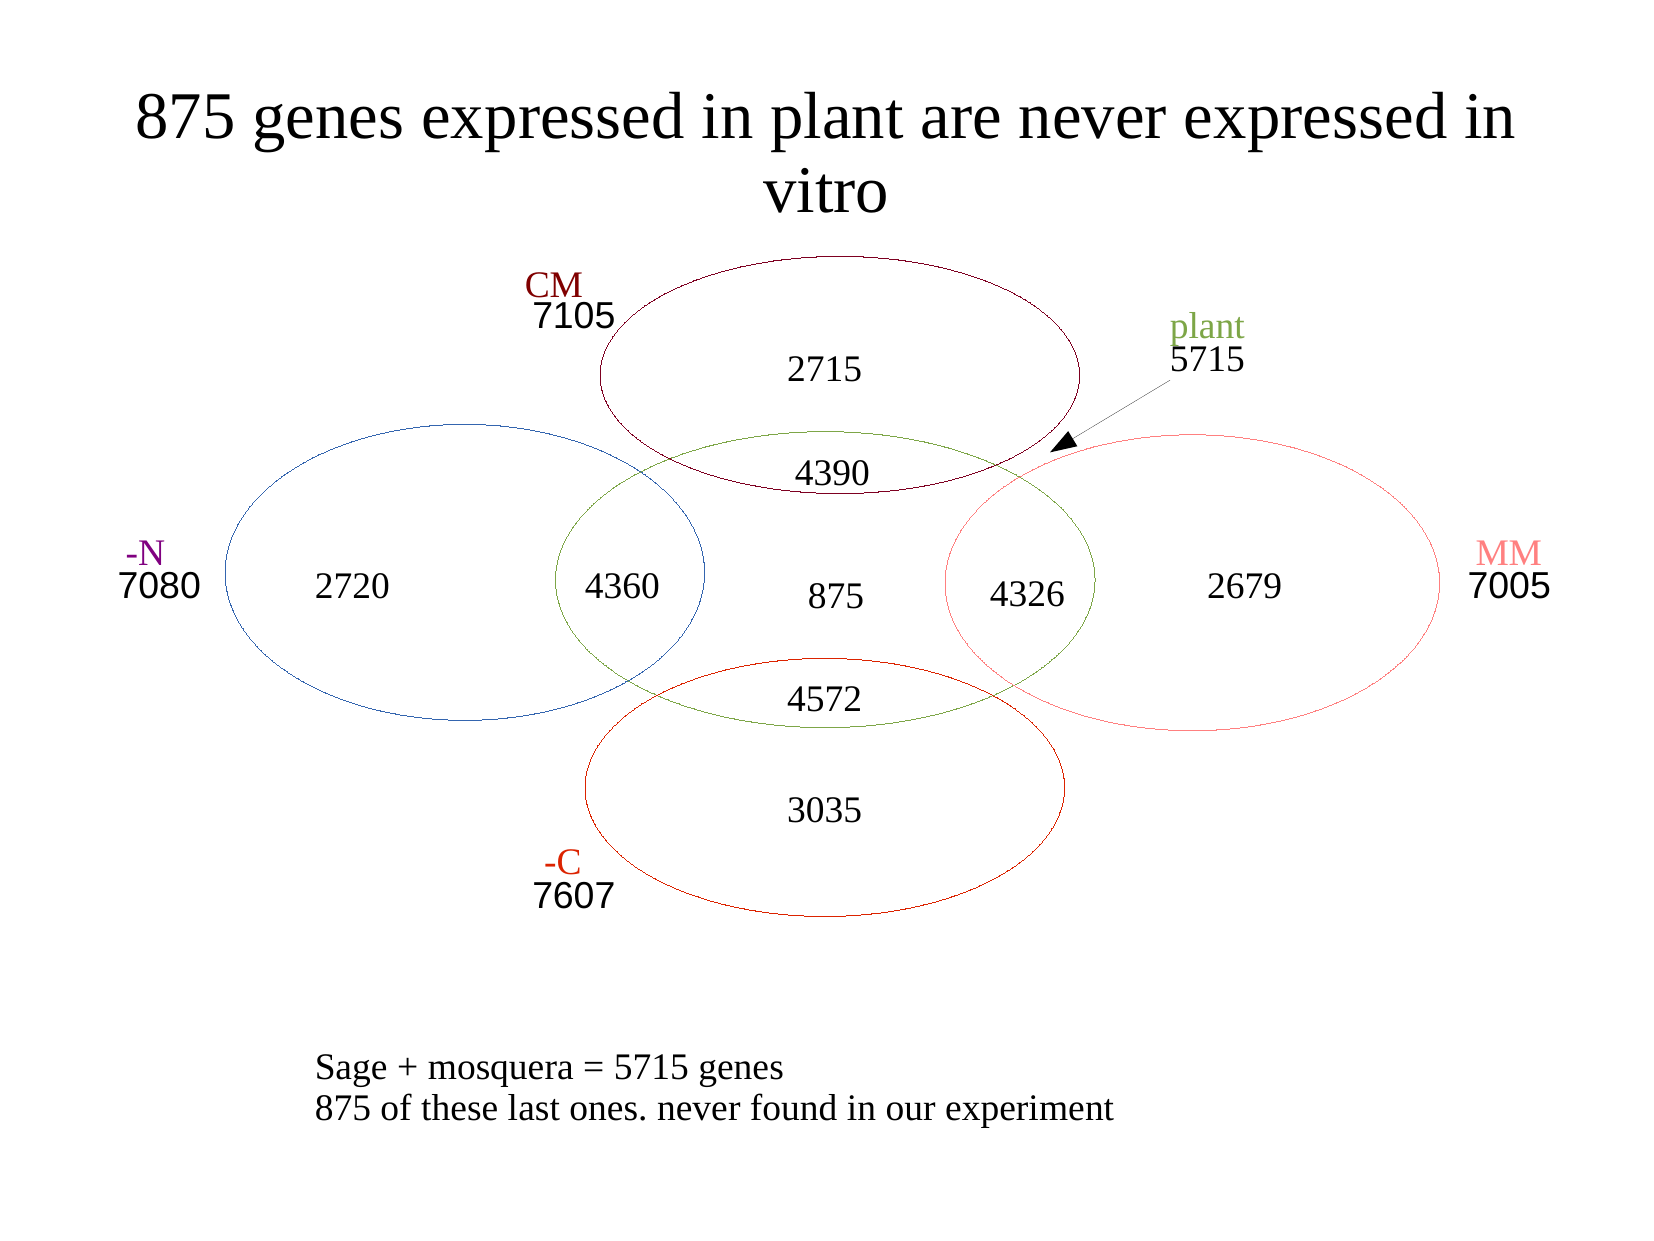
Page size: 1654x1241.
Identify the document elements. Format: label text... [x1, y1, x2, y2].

text_box 4572 [772, 670, 901, 728]
text_box 7080 [30, 557, 216, 615]
text_box [225, 256, 1440, 917]
text_box 2715 [772, 341, 901, 398]
text_box 4360 [570, 557, 705, 615]
text_box -C [529, 833, 599, 866]
title 875 genes expressed in plant are never expressed in vitro [82, 49, 1571, 257]
text_box 3035 [772, 781, 901, 838]
text_box 2679 [1192, 557, 1321, 615]
text_box 4390 [780, 444, 916, 501]
text_box 7607 [478, 866, 631, 924]
text_box 4326 [975, 565, 1111, 623]
text_box Sage + mosquera = 5715 genes 875 of these last ones. never found in our experiment [300, 1038, 1140, 1137]
text_box 7005 [1434, 557, 1566, 615]
text_box plant [1155, 297, 1291, 355]
text_box CM [510, 256, 616, 287]
text_box MM [1460, 524, 1576, 582]
text_box 2720 [300, 557, 436, 615]
text_box 875 [793, 567, 901, 625]
text_box 5715 [1155, 355, 1291, 388]
text_box -N [110, 524, 181, 557]
text_box 7105 [480, 287, 631, 345]
